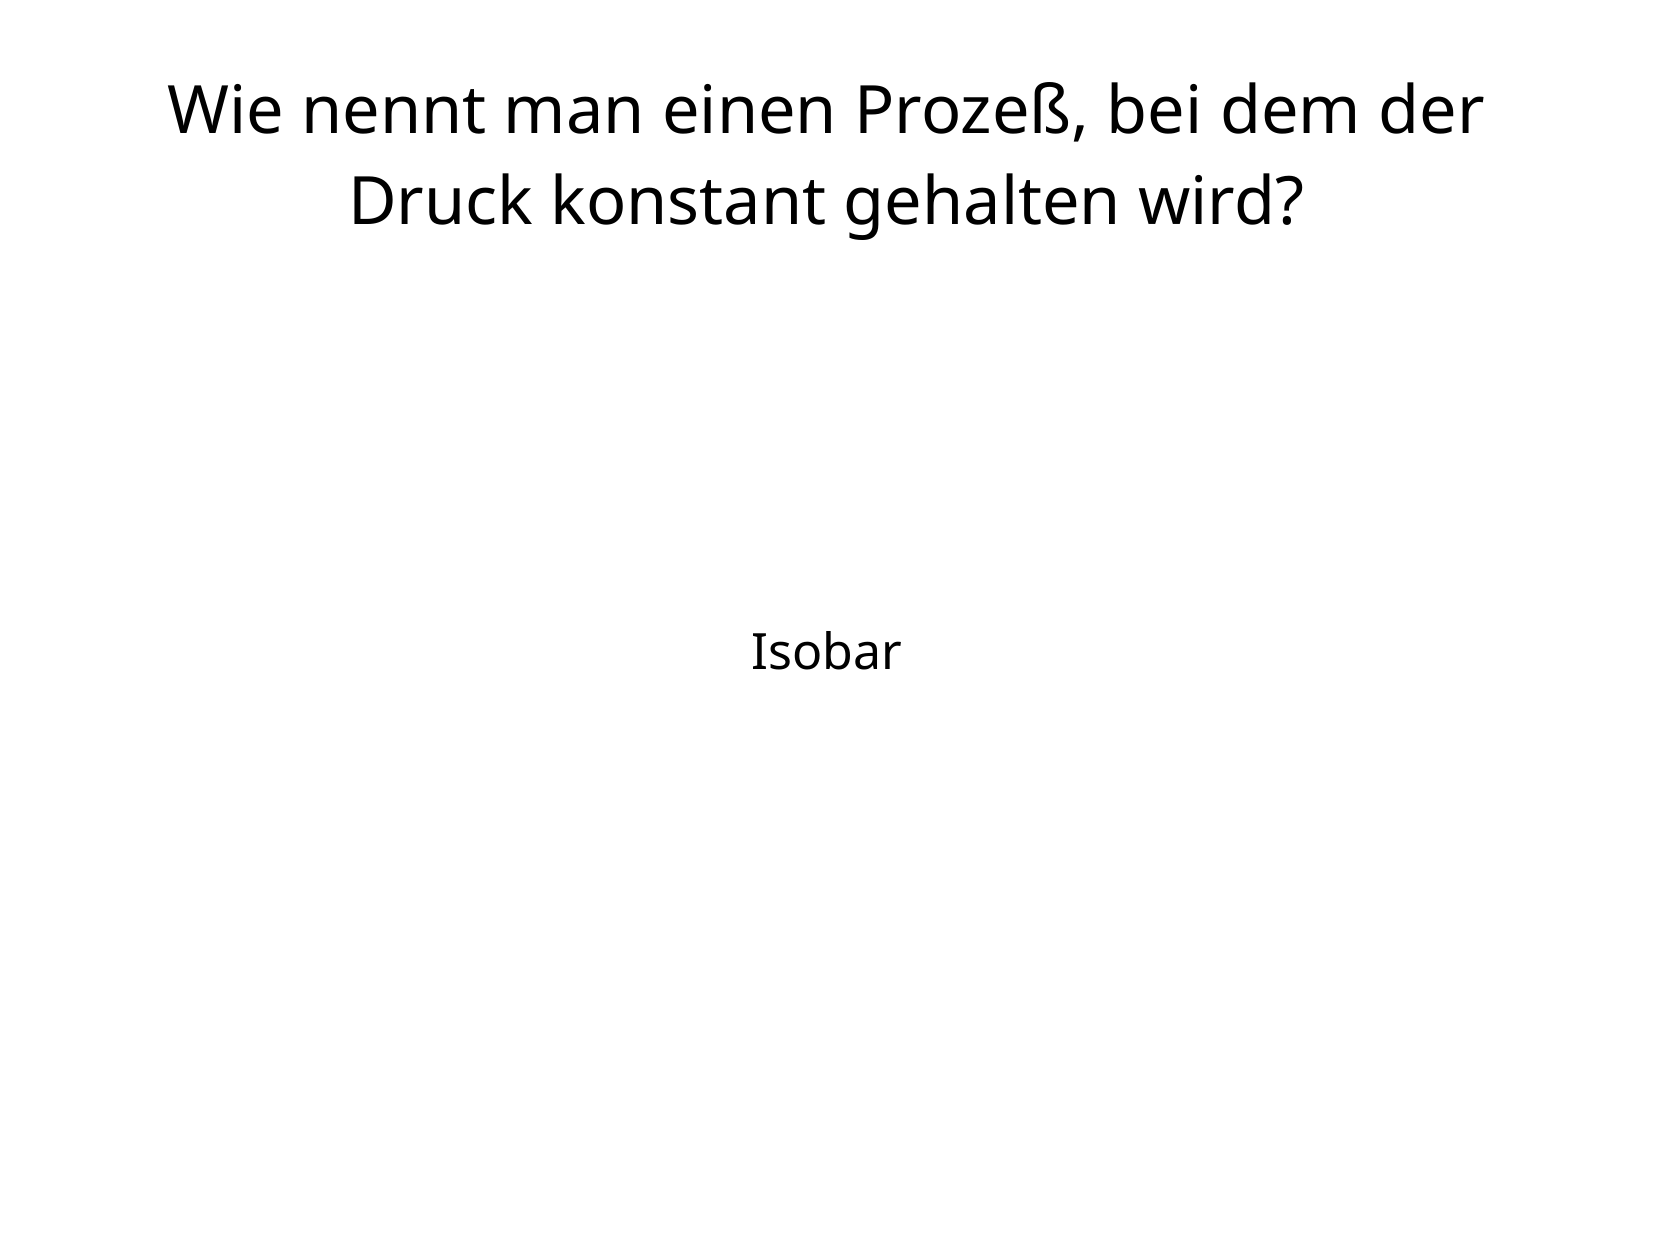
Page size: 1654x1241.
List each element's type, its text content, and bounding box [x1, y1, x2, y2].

subtitle Isobar [82, 290, 1571, 1010]
title Wie nennt man einen Prozeß, bei dem der Druck konstant gehalten wird? [82, 49, 1571, 257]
